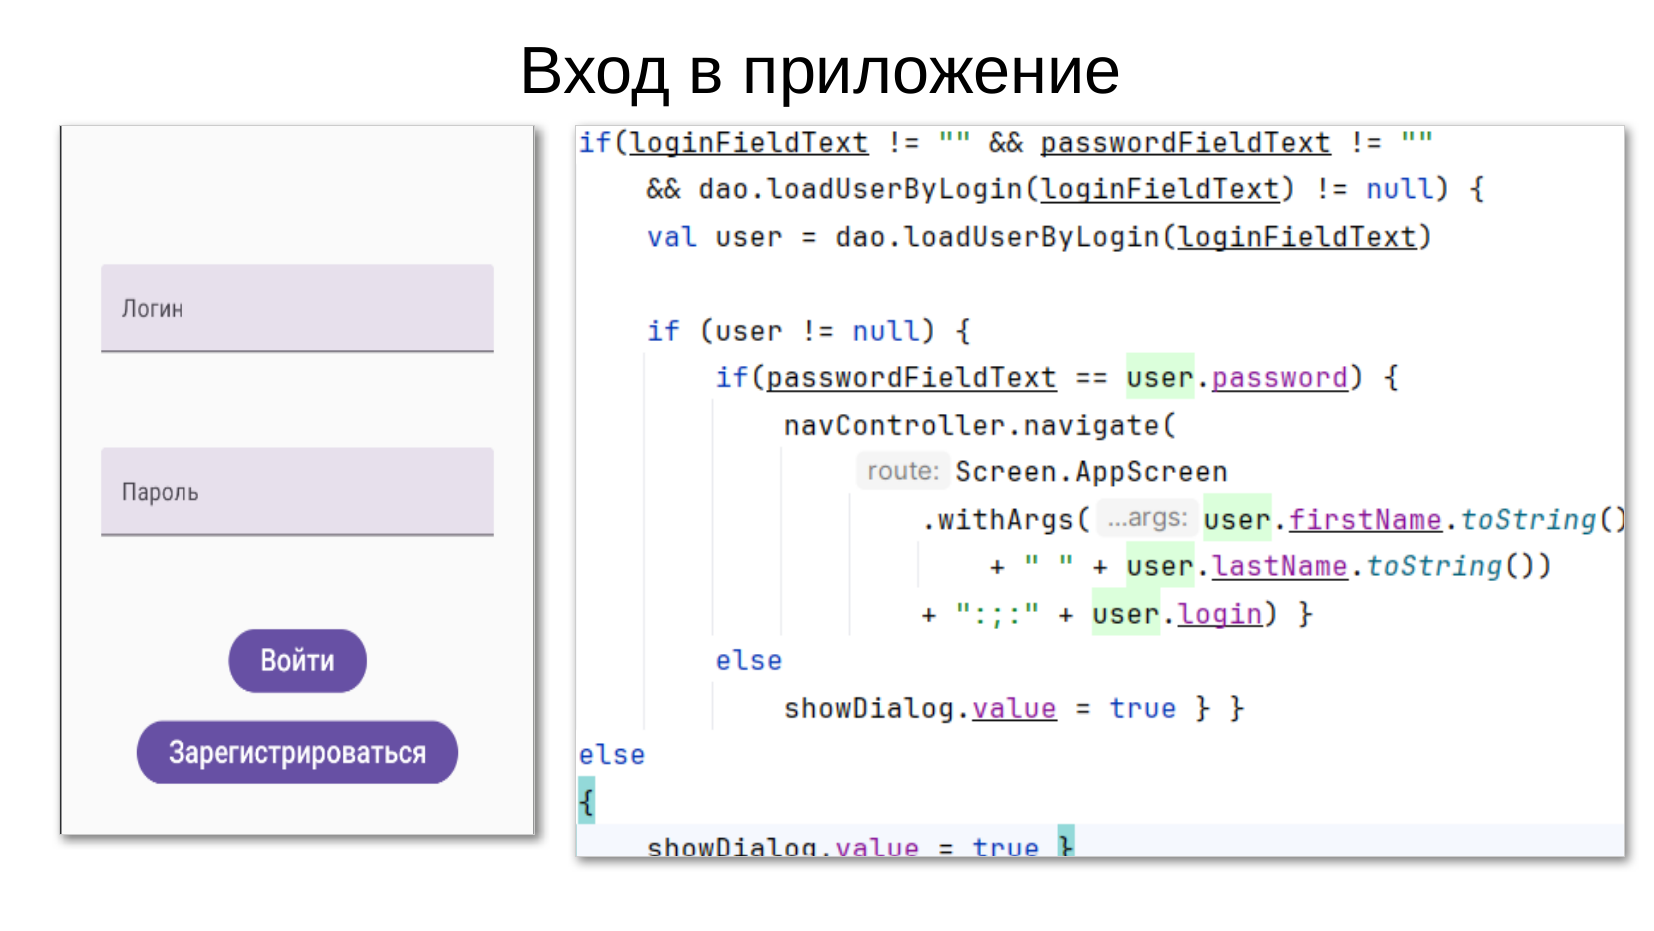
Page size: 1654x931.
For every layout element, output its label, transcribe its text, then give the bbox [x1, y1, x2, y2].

picture [59, 125, 535, 835]
picture [575, 125, 1625, 857]
title Вход в приложение [76, 0, 1565, 148]
